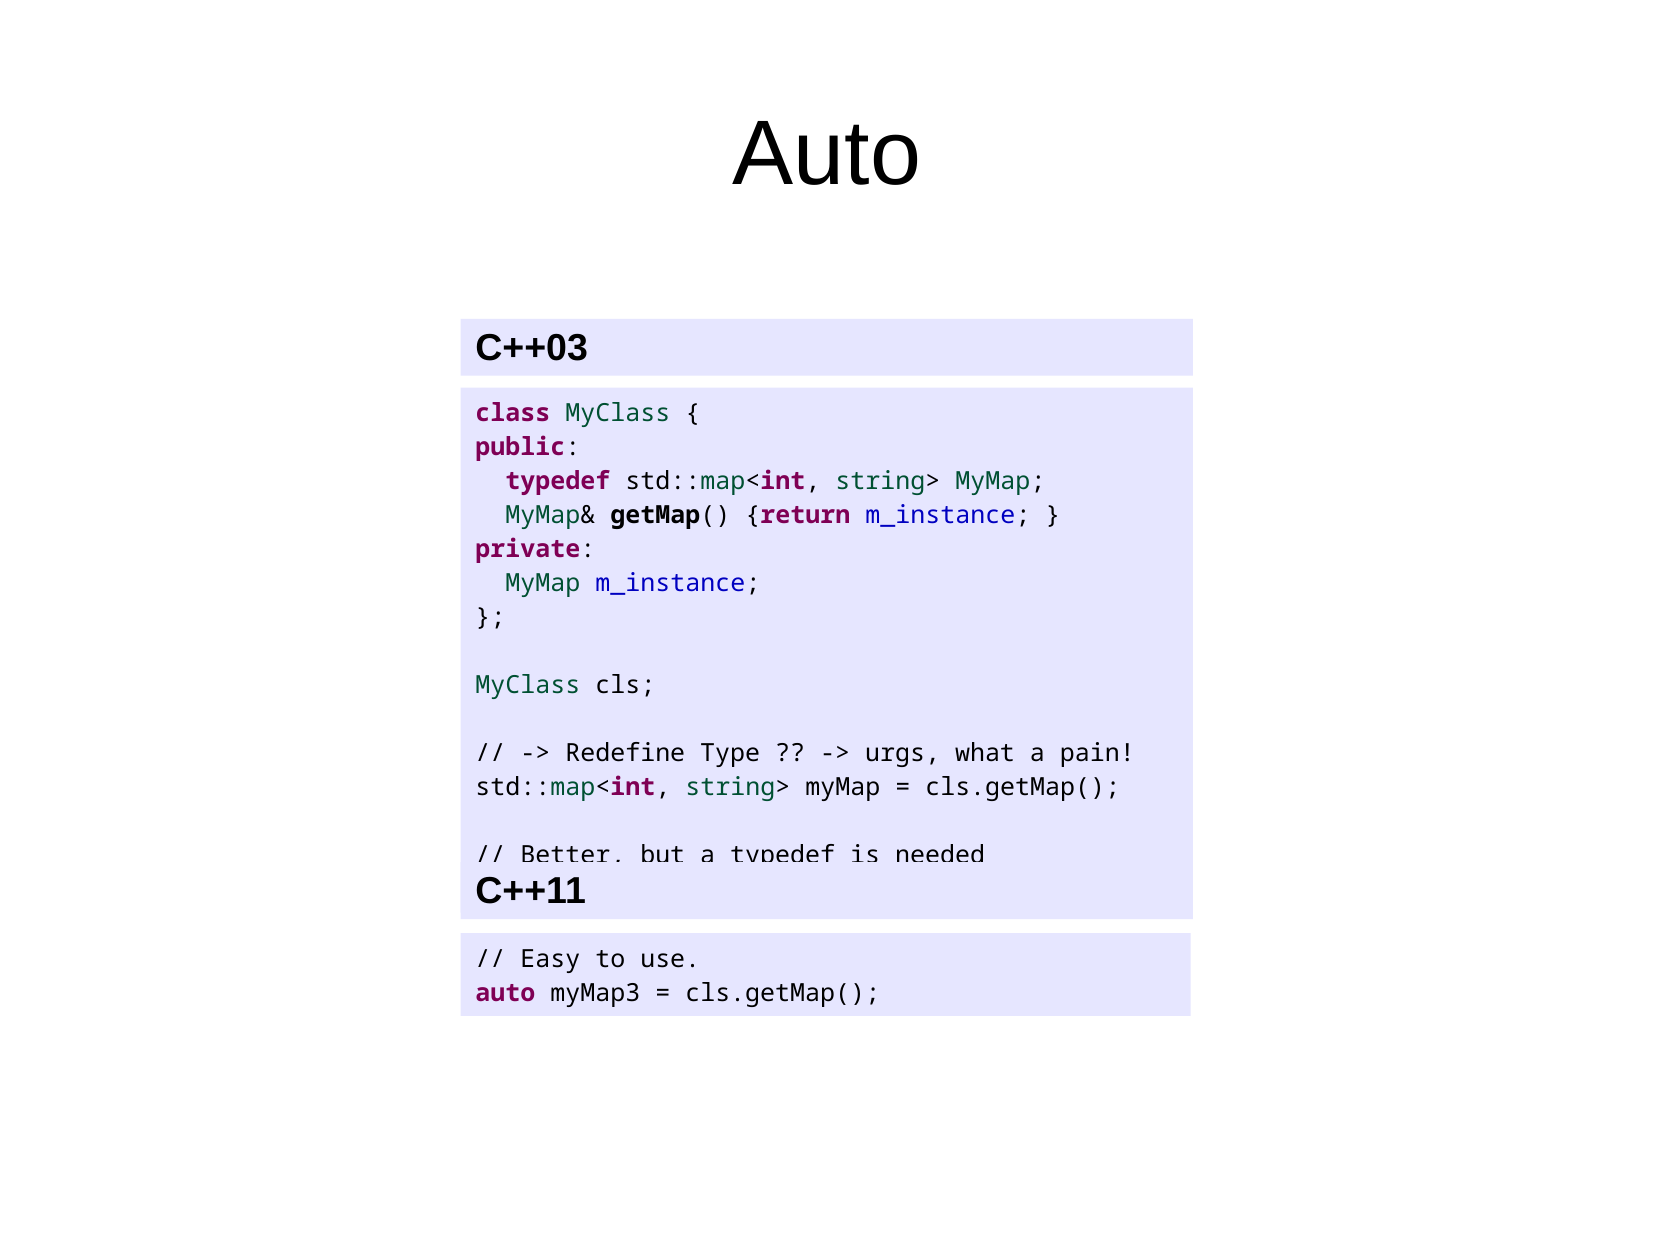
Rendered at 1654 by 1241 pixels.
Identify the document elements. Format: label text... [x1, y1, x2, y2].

text_box C++11 [460, 862, 1193, 920]
title Auto [82, 49, 1571, 257]
text_box C++03 [460, 318, 1193, 376]
text_box class MyClass { public: typedef std::map<int, string> MyMap; MyMap& getMap() {return m_instance; } private: MyMap m_instance; }; MyClass cls; // -> Redefine Type ?? -> urgs, what a pain! std::map<int, string> myMap = cls.getMap(); // Better, but a typedef is needed MyClass::MyMap myMap2 = cls.getMap(); [460, 387, 1193, 842]
text_box // Easy to use. auto myMap3 = cls.getMap(); [460, 933, 1191, 1007]
